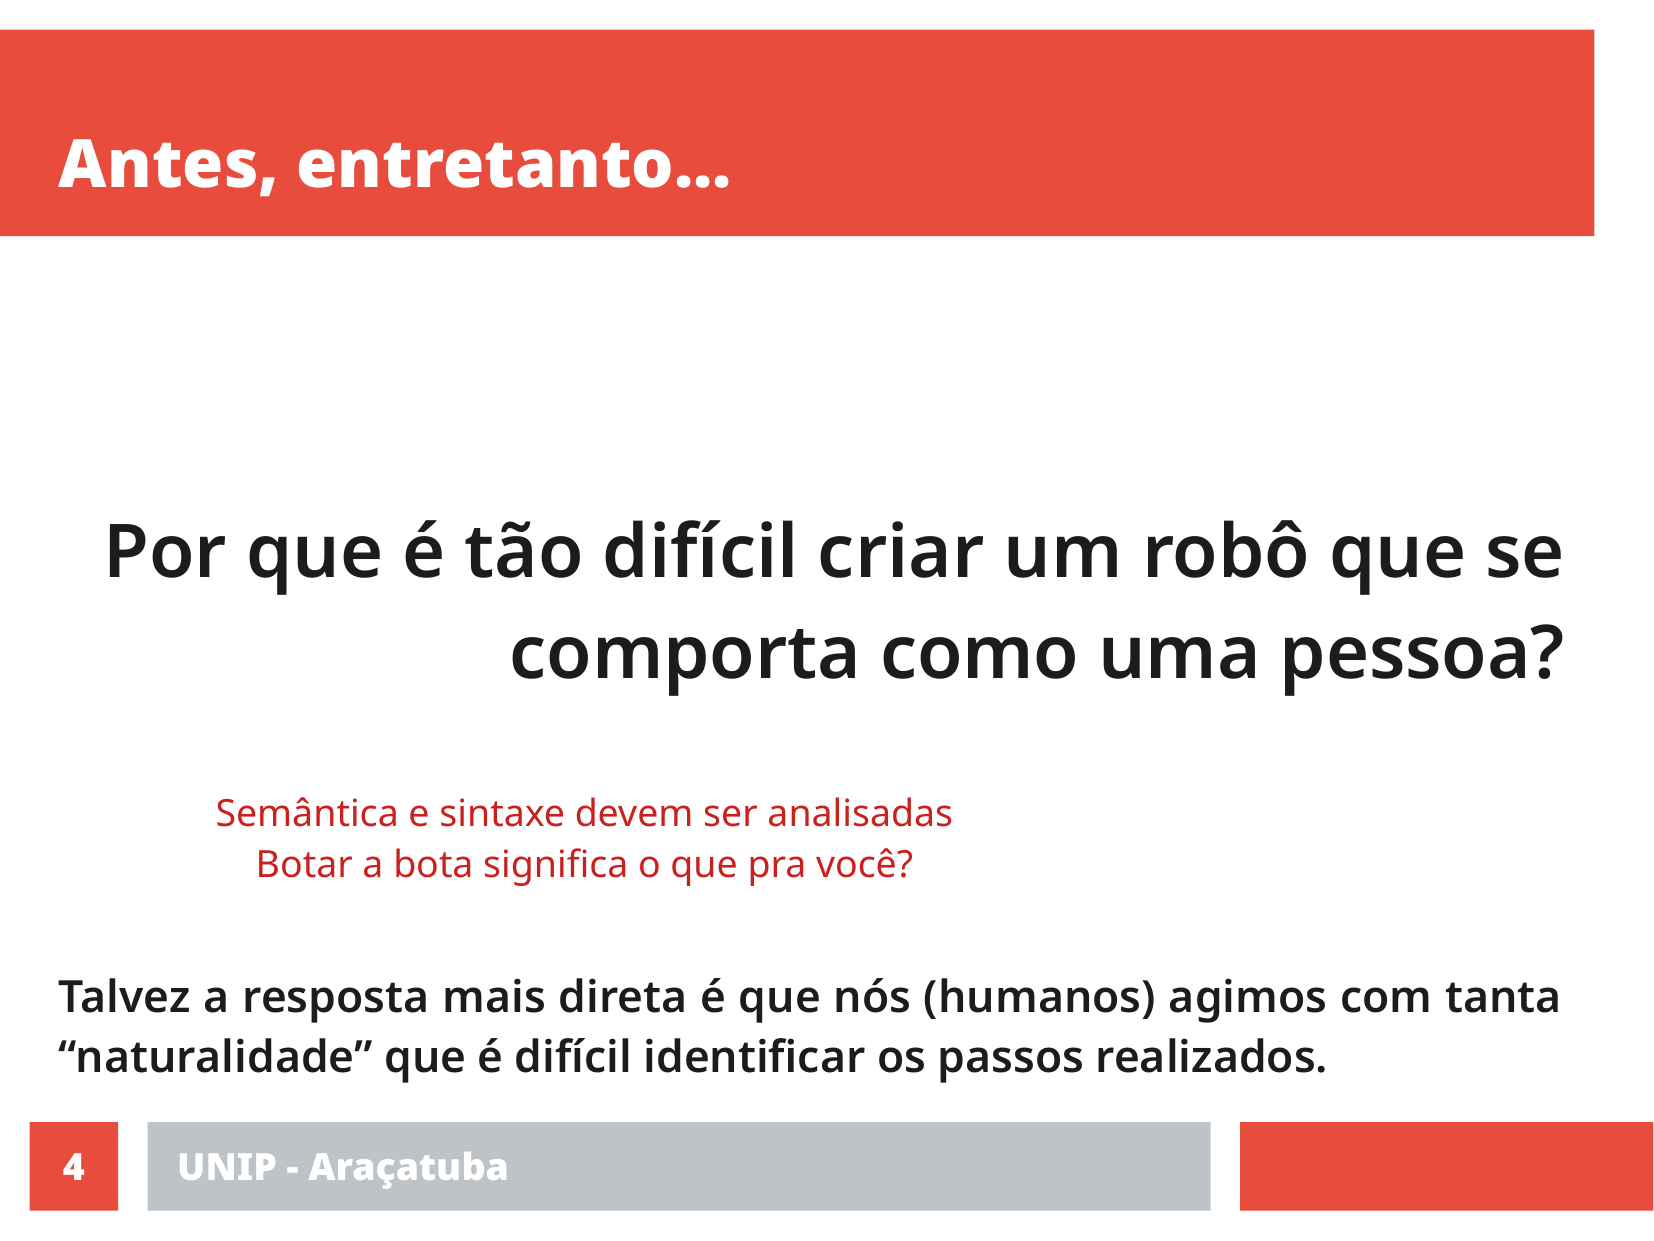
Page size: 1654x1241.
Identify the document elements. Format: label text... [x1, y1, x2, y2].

list Por que é tão difícil criar um robô que se comporta como uma pessoa? Talvez a resposta mais direta é que nós (humanos) agimos com tanta “naturalidade” que é difícil identificar os passos realizados. [59, 324, 1565, 1093]
title Antes, entretanto... [59, 59, 1595, 207]
text_box Semântica e sintaxe devem ser analisadas Botar a bota significa o que pra você? [153, 779, 1016, 889]
